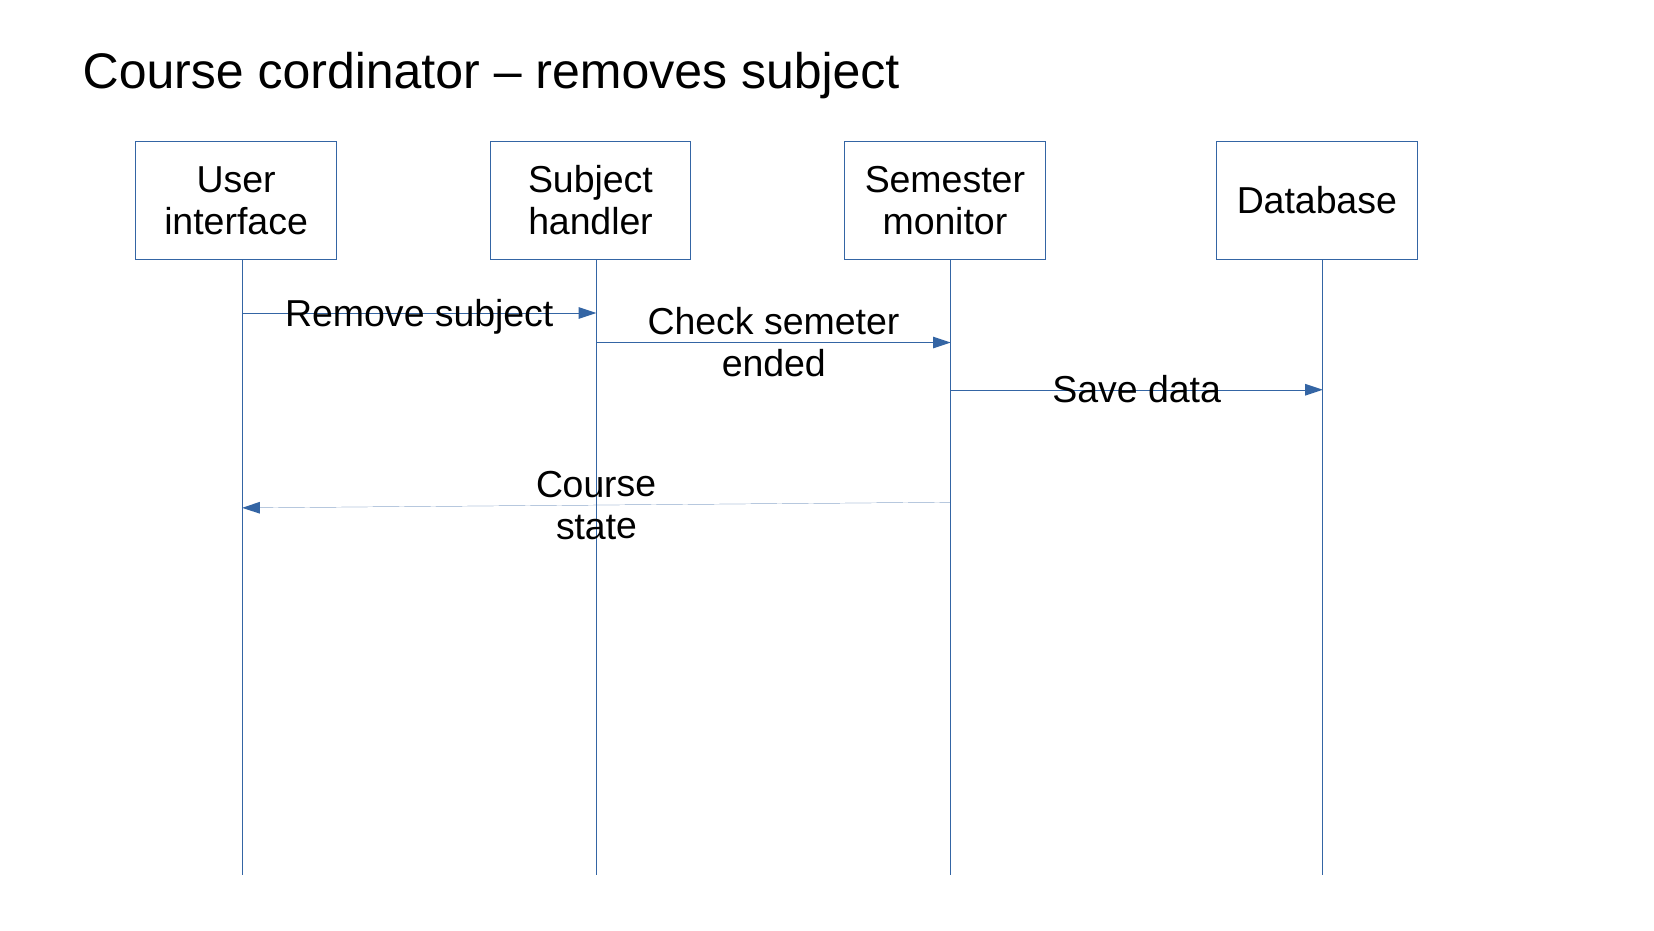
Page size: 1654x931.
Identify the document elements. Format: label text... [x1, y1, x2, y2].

text_box Database [1216, 141, 1418, 260]
text_box Semester monitor [844, 141, 1046, 260]
title Course cordinator – removes subject [82, 37, 1571, 107]
text_box Subject handler [490, 141, 691, 260]
text_box User interface [135, 141, 337, 260]
